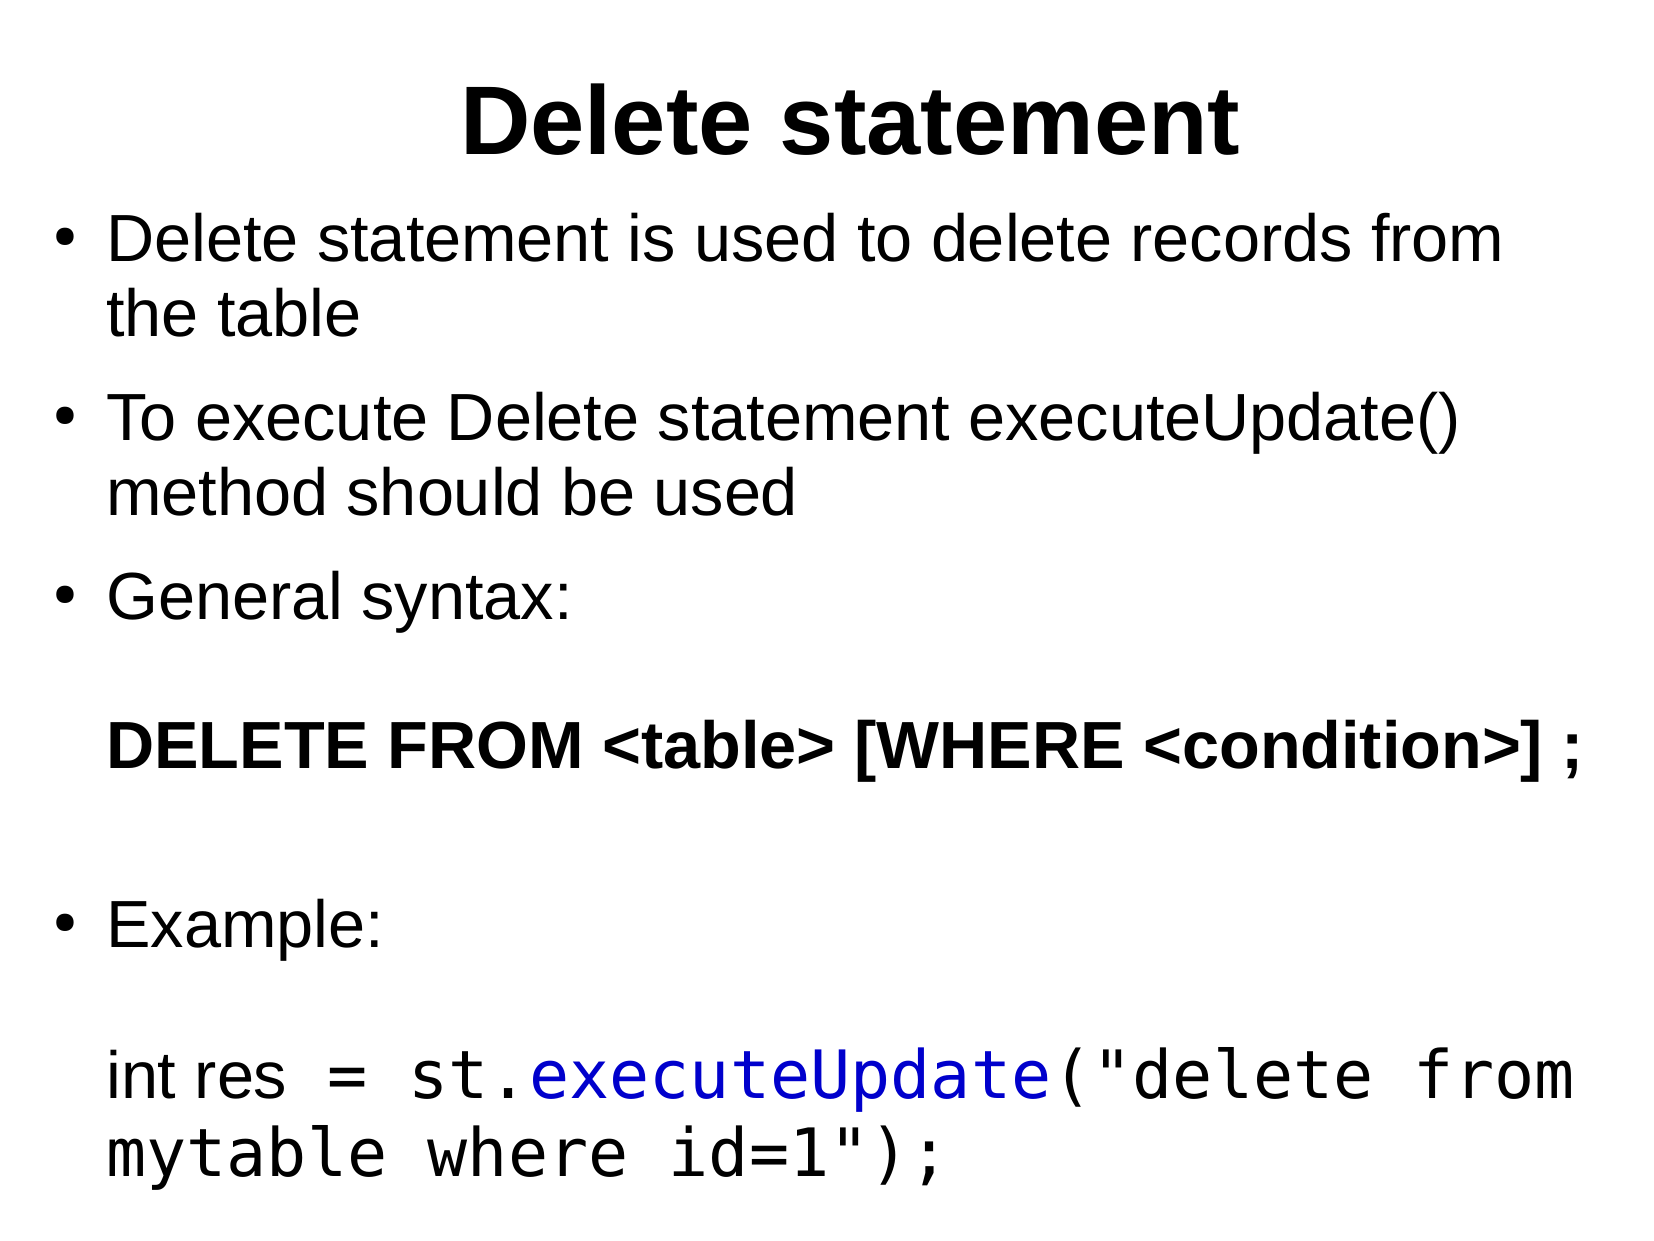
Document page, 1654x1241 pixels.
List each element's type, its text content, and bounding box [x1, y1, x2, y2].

list Delete statement is used to delete records from the table To execute Delete statement executeUpdate() method should be used General syntax: DELETE FROM <table> [WHERE <condition>] ; Example: int res = st.executeUpdate("delete from mytable where id=1"); [35, 200, 1595, 1217]
title Delete statement [106, 40, 1595, 200]
